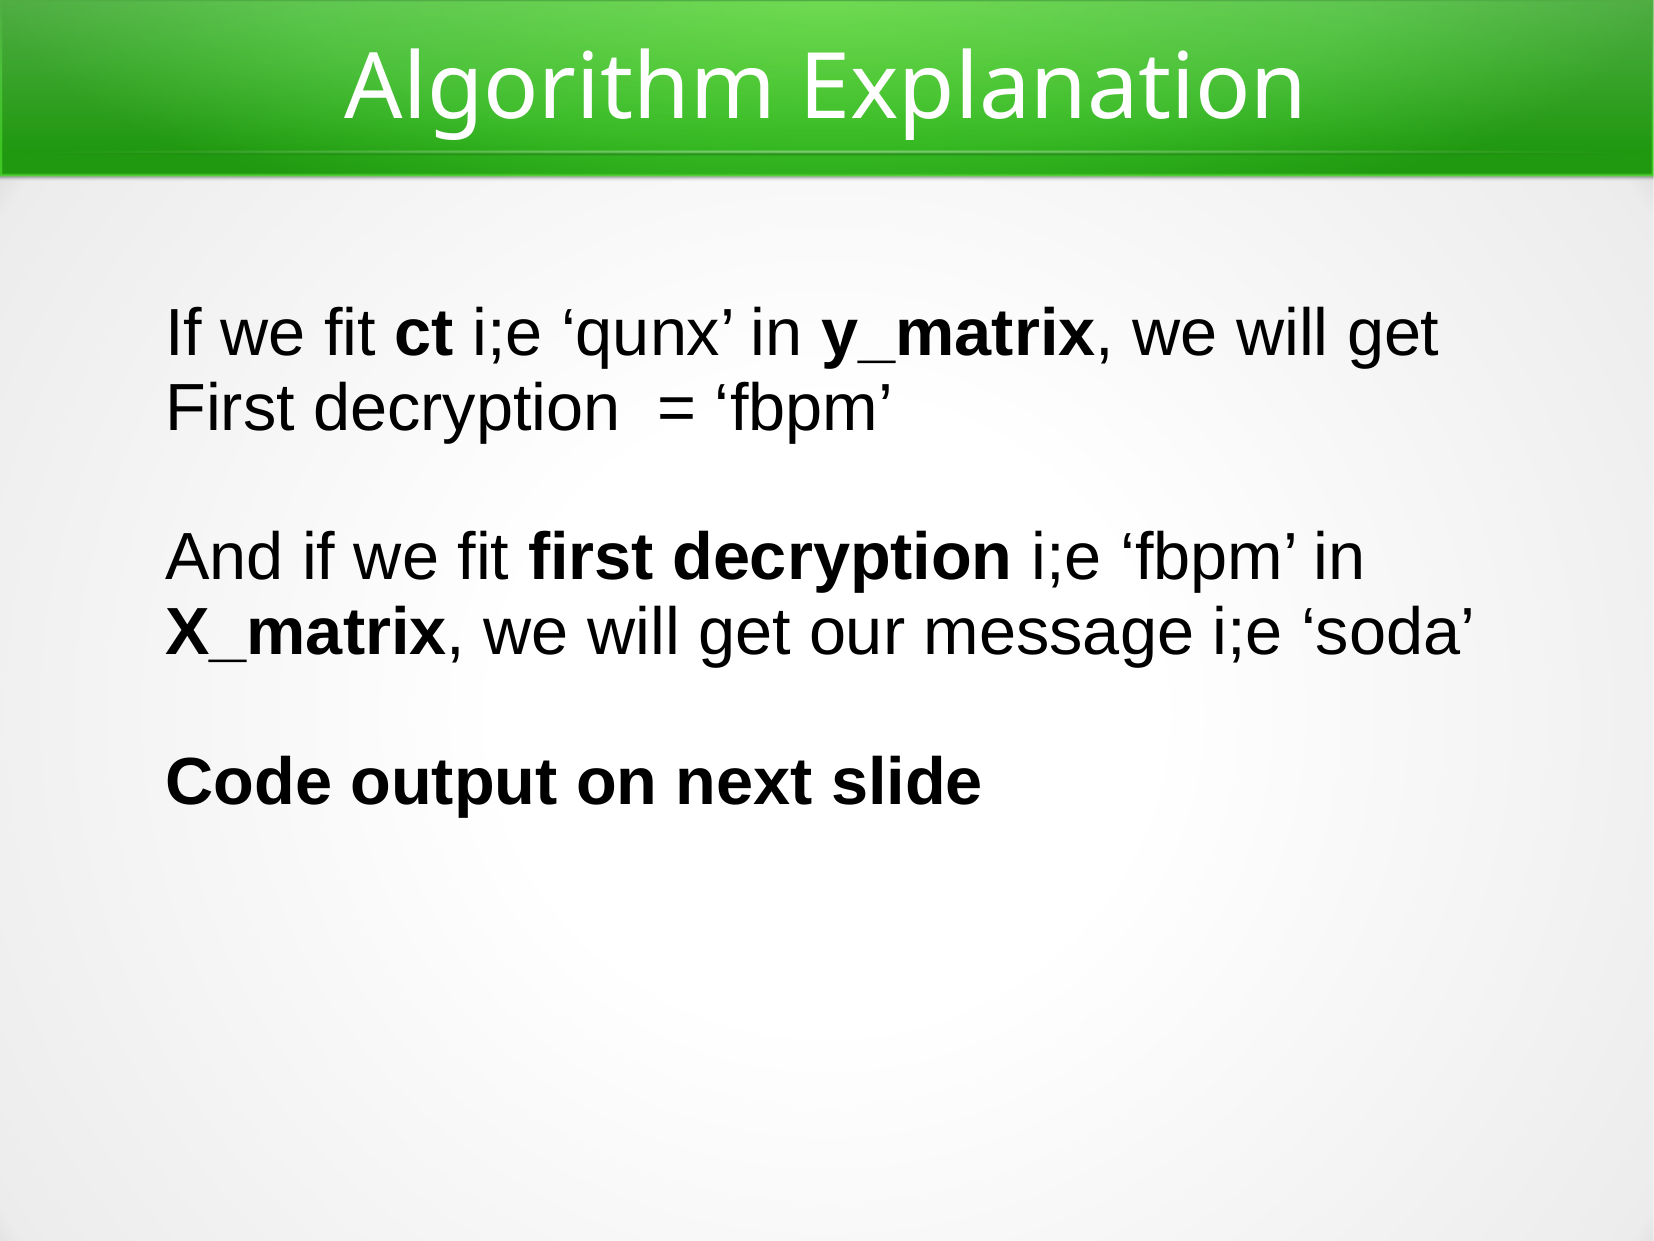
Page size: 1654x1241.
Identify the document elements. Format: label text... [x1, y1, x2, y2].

title Algorithm Explanation [82, 11, 1571, 154]
subtitle If we fit ct i;e ‘qunx’ in y_matrix, we will get First decryption = ‘fbpm’ And if we fit first decryption i;e ‘fbpm’ in X_matrix, we will get our message i;e ‘soda’ Code output on next slide [165, 295, 1654, 1043]
picture [0, 0, 1654, 1241]
